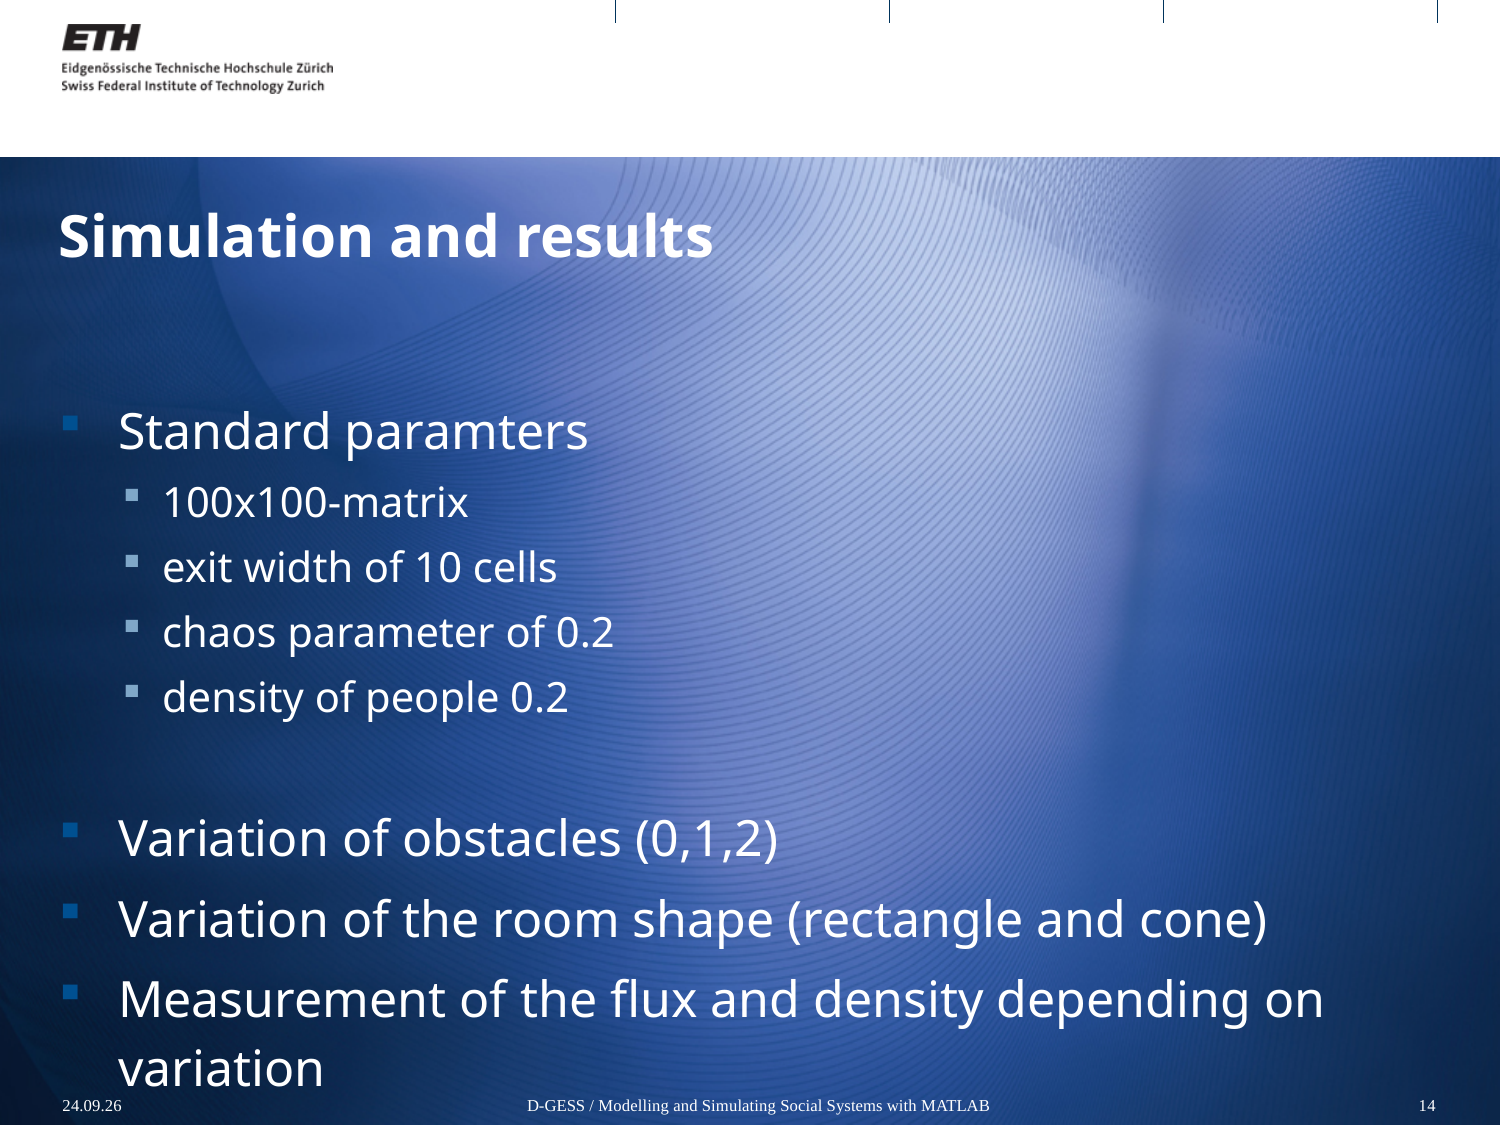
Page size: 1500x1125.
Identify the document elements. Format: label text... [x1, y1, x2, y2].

picture [0, 157, 1500, 1125]
picture [62, 24, 333, 94]
title Simulation and results [59, 194, 1409, 383]
list [59, 395, 1426, 1018]
